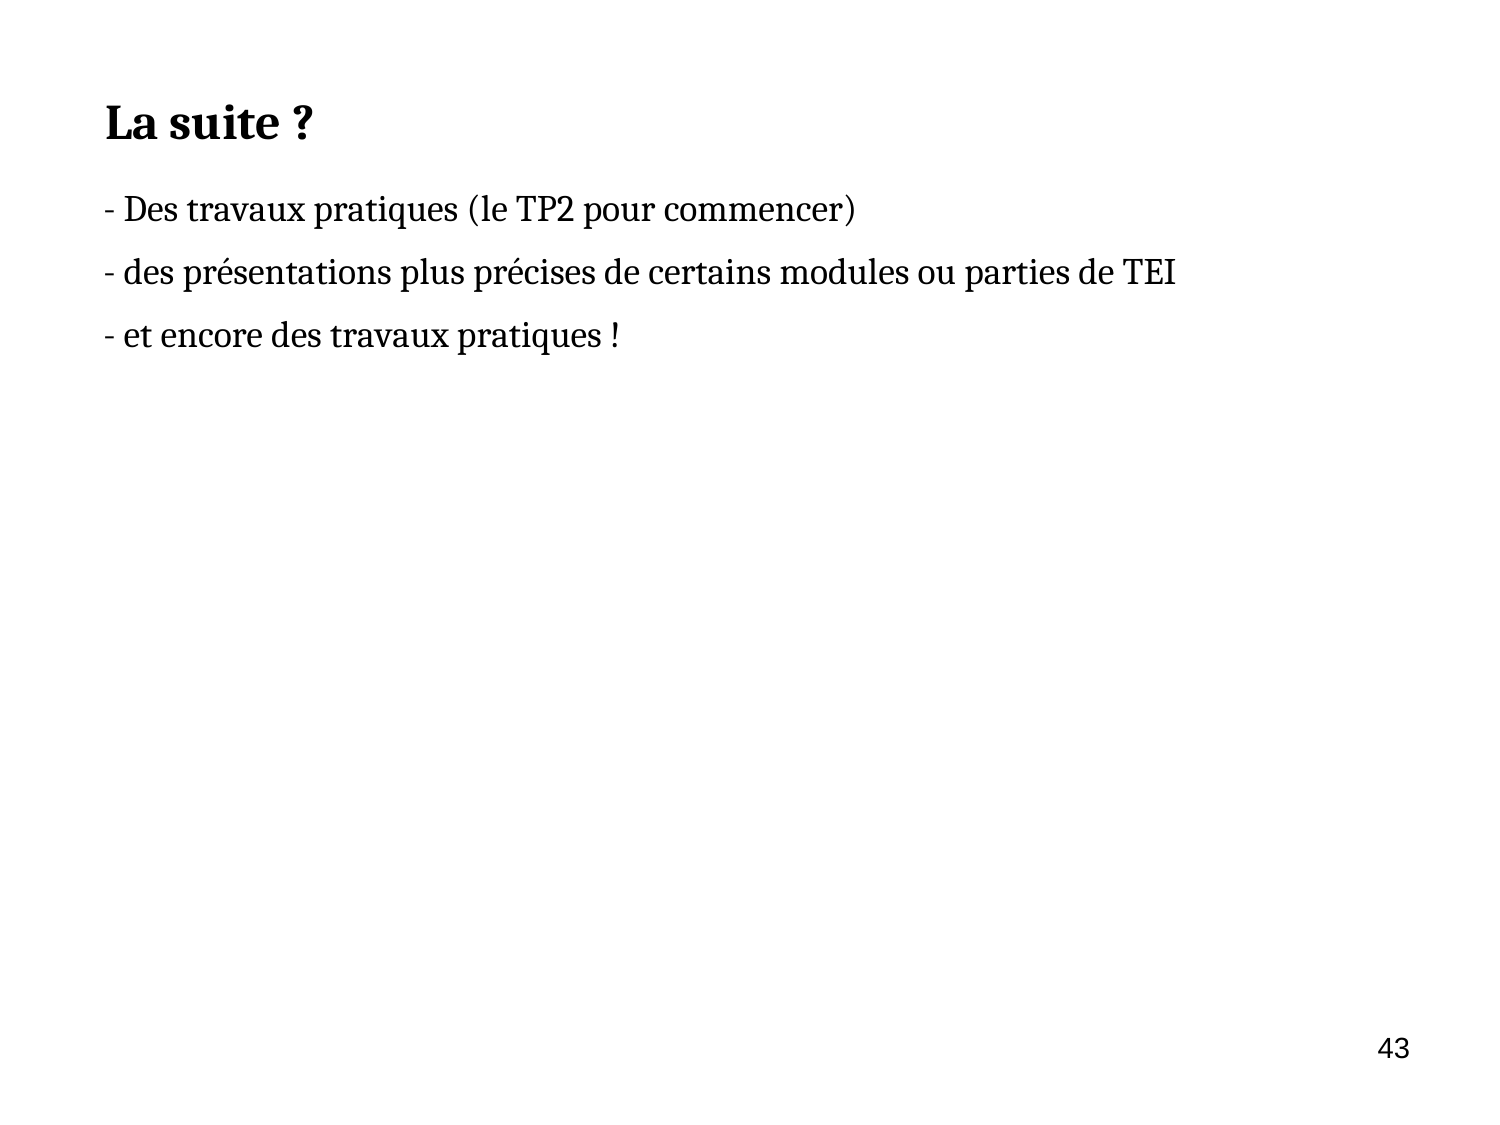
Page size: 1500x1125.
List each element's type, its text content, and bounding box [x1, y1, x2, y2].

title La suite ? [90, 28, 1439, 177]
text_box <numéro> [1074, 1034, 1426, 1103]
list - Des travaux pratiques (le TP2 pour commencer) - des présentations plus précises de certains modules ou parties de TEI - et encore des travaux pratiques ! [88, 177, 1439, 1034]
